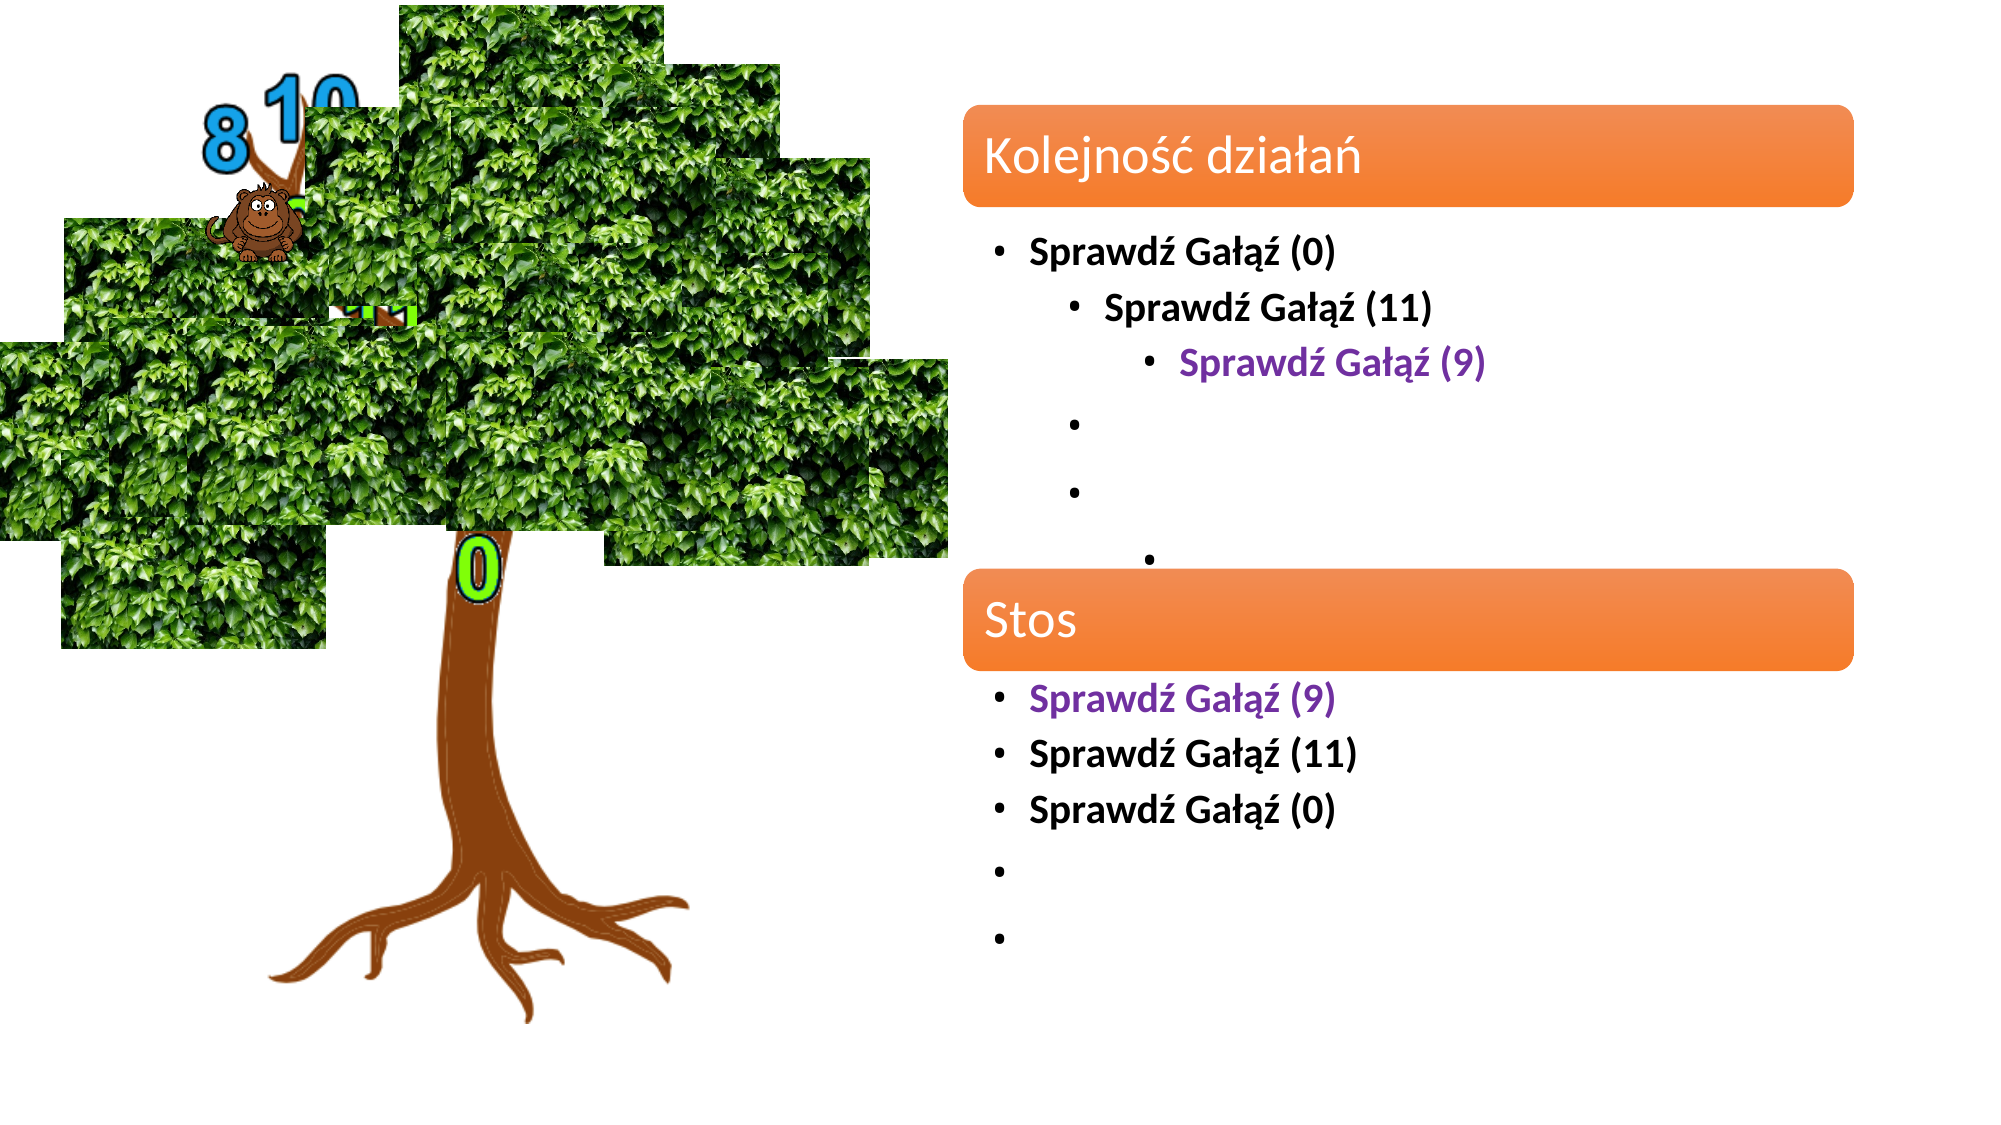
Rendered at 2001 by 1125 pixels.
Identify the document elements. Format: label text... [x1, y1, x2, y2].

text_box Sprawdź Gałąź (0) Sprawdź Gałąź (11) Sprawdź Gałąź (9) [963, 224, 1854, 569]
text_box Kolejność działań [963, 104, 1854, 208]
text_box Sprawdź Gałąź (9) Sprawdź Gałąź (11) Sprawdź Gałąź (0) [963, 671, 1854, 954]
picture [0, 5, 948, 1024]
text_box Stos [963, 568, 1854, 671]
